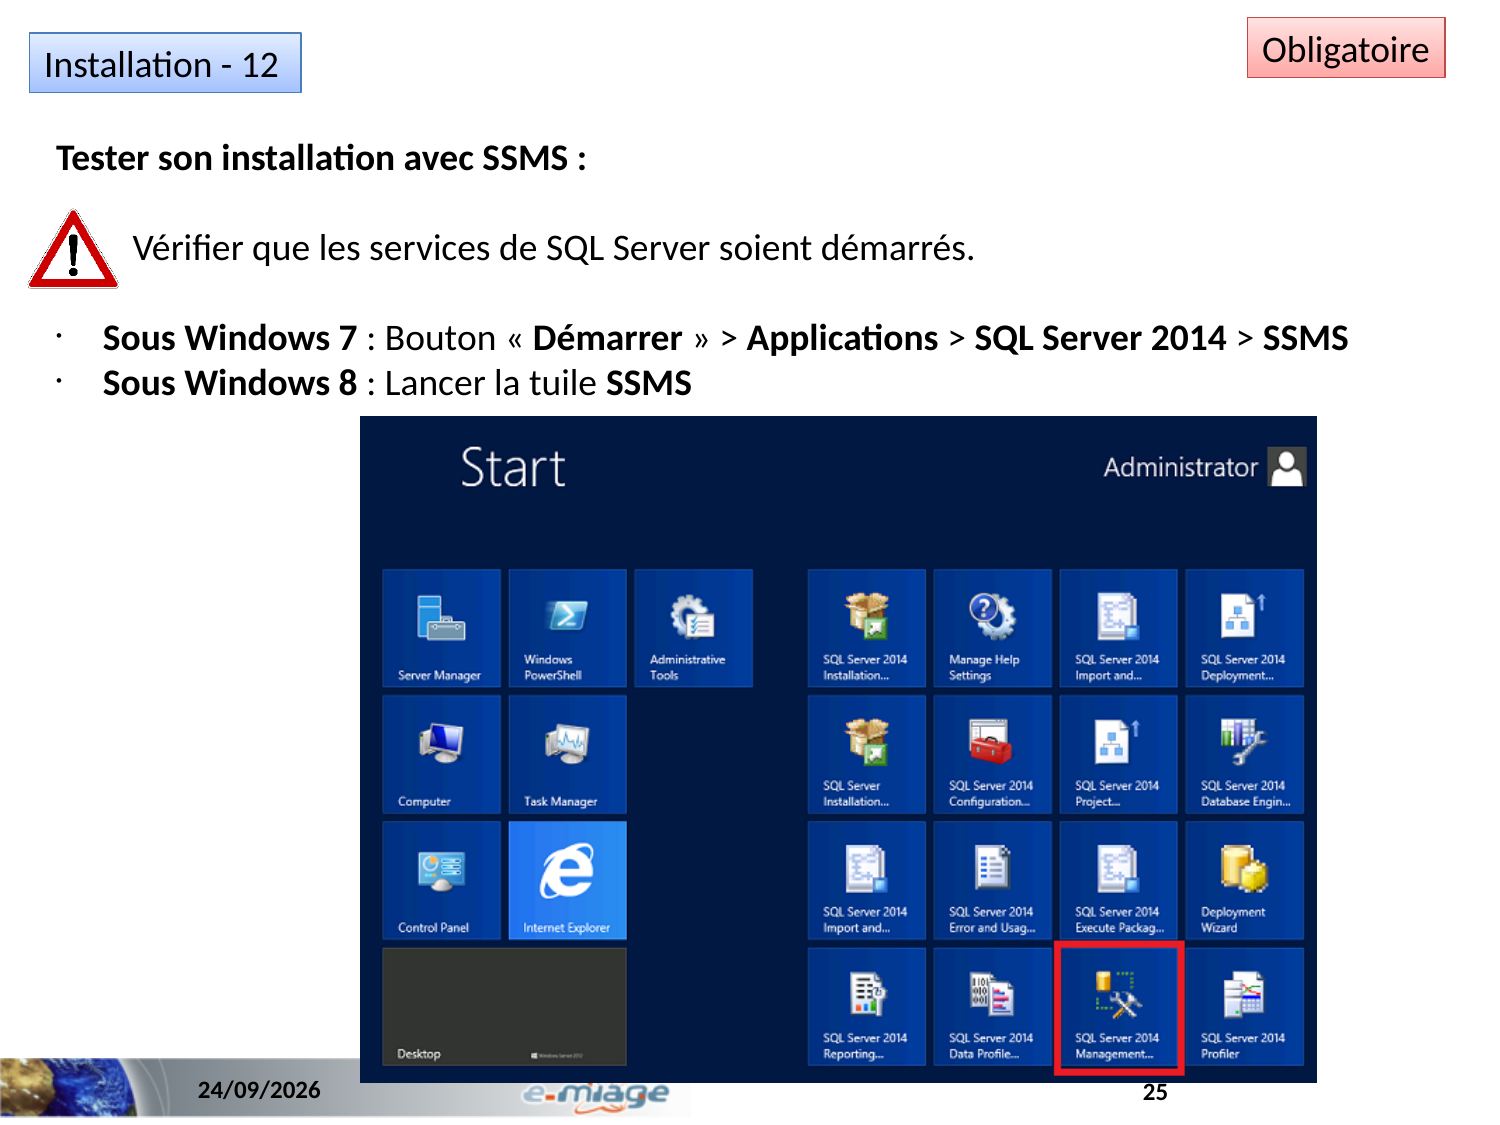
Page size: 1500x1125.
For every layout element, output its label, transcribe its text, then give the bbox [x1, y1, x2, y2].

picture [0, 416, 1317, 1118]
text_box Obligatoire [1247, 17, 1445, 78]
text_box Tester son installation avec SSMS : Vérifier que les services de SQL Server soient démarrés. Sous Windows 7 : Bouton « Démarrer » > Applications > SQL Server 2014 > SSMS Sous Windows 8 : Lancer la tuile SSMS [41, 125, 1474, 411]
text_box Installation - 12 [29, 32, 302, 93]
picture [26, 208, 120, 289]
